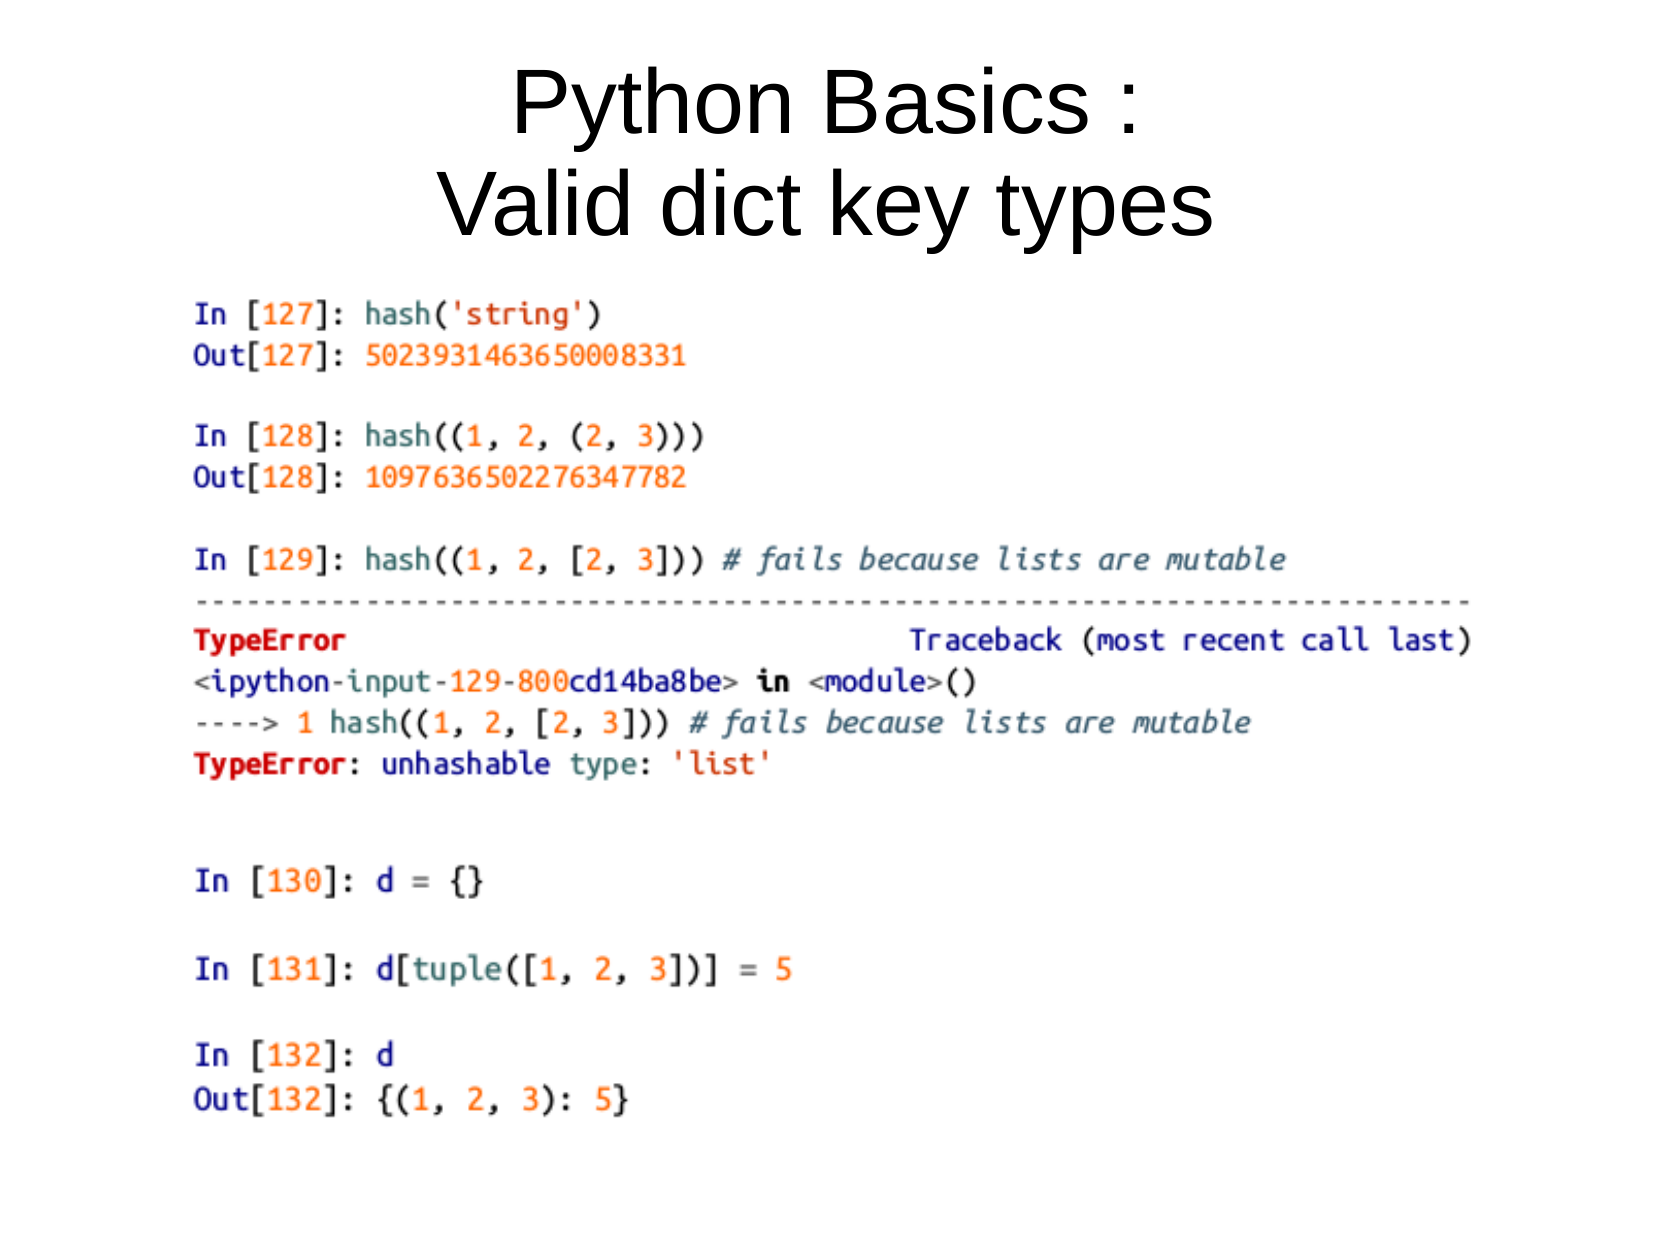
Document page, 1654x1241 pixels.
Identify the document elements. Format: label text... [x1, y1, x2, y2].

picture [190, 857, 797, 1124]
picture [192, 296, 1479, 785]
title Python Basics : Valid dict key types [82, 49, 1571, 257]
